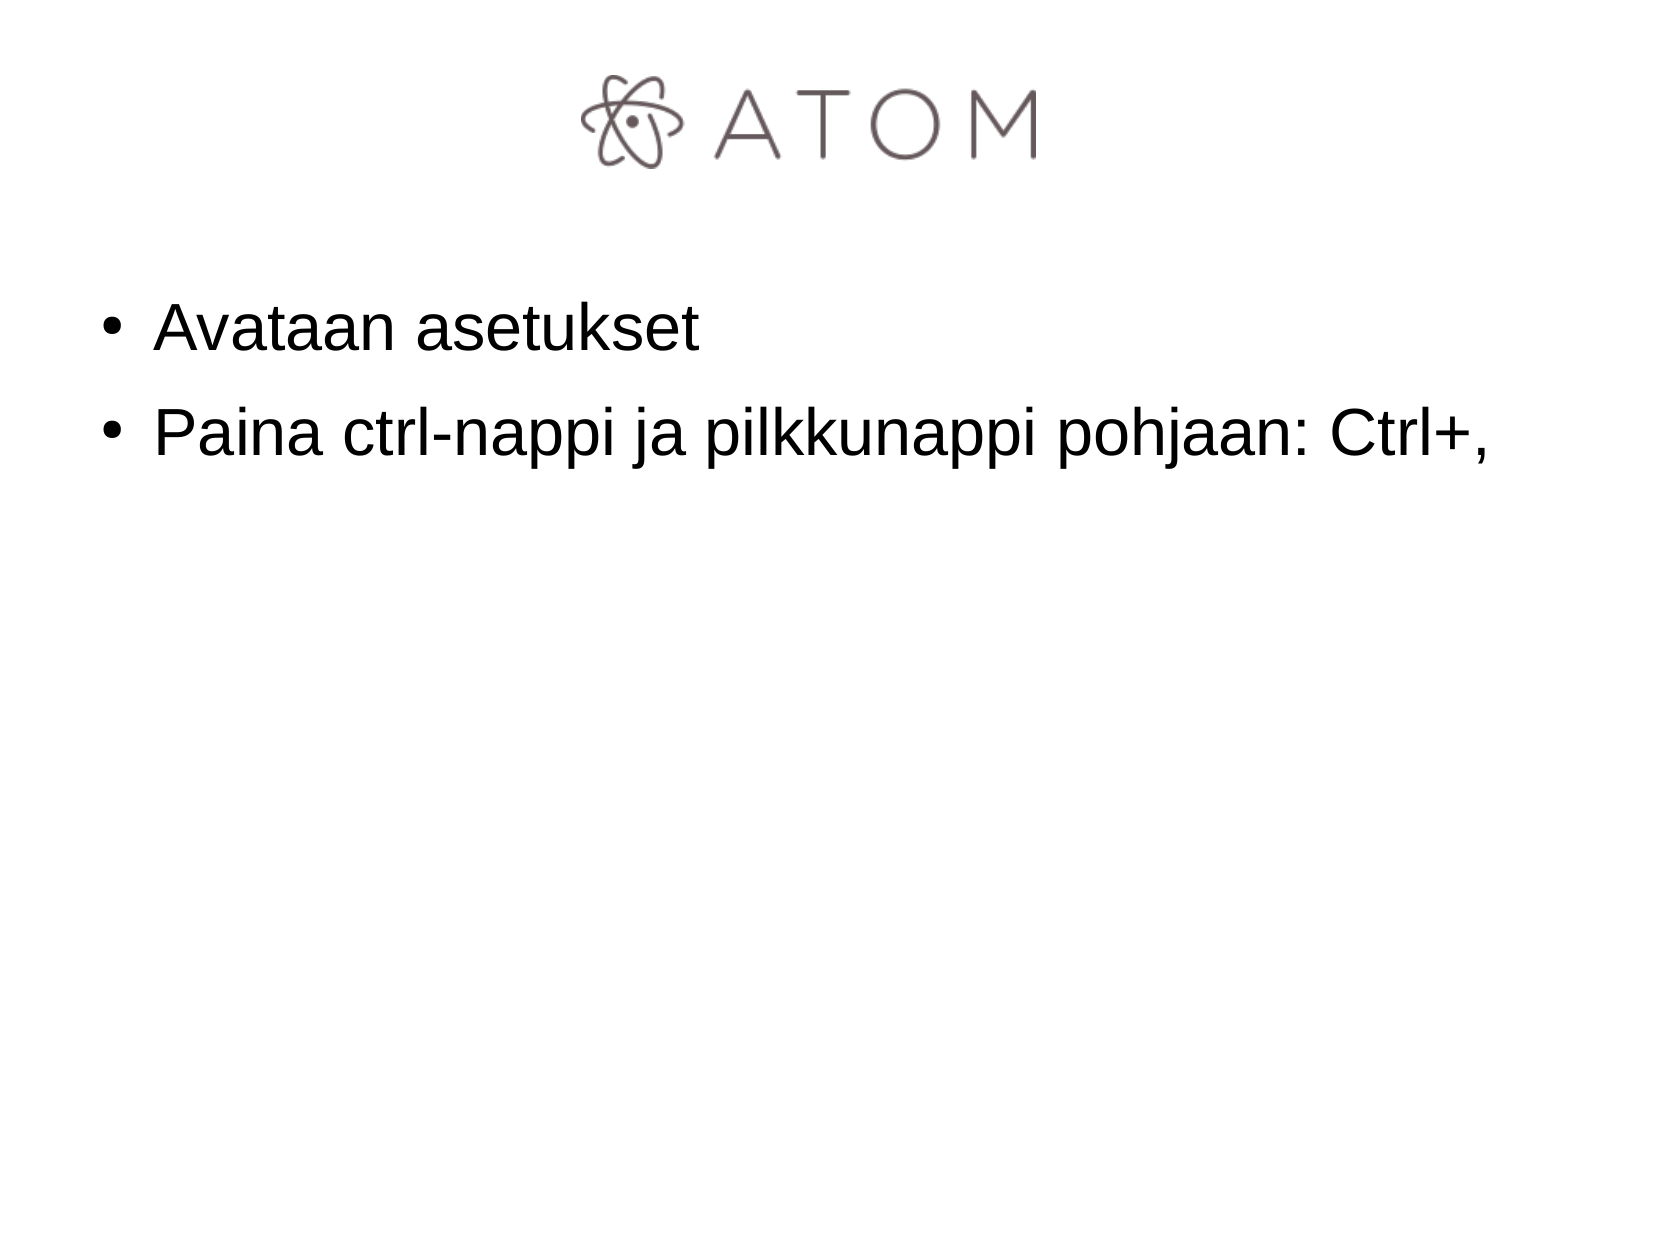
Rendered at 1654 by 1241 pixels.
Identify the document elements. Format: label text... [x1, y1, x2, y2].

list Avataan asetukset Paina ctrl-nappi ja pilkkunappi pohjaan: Ctrl+, [82, 290, 1571, 1010]
picture [581, 75, 1036, 169]
